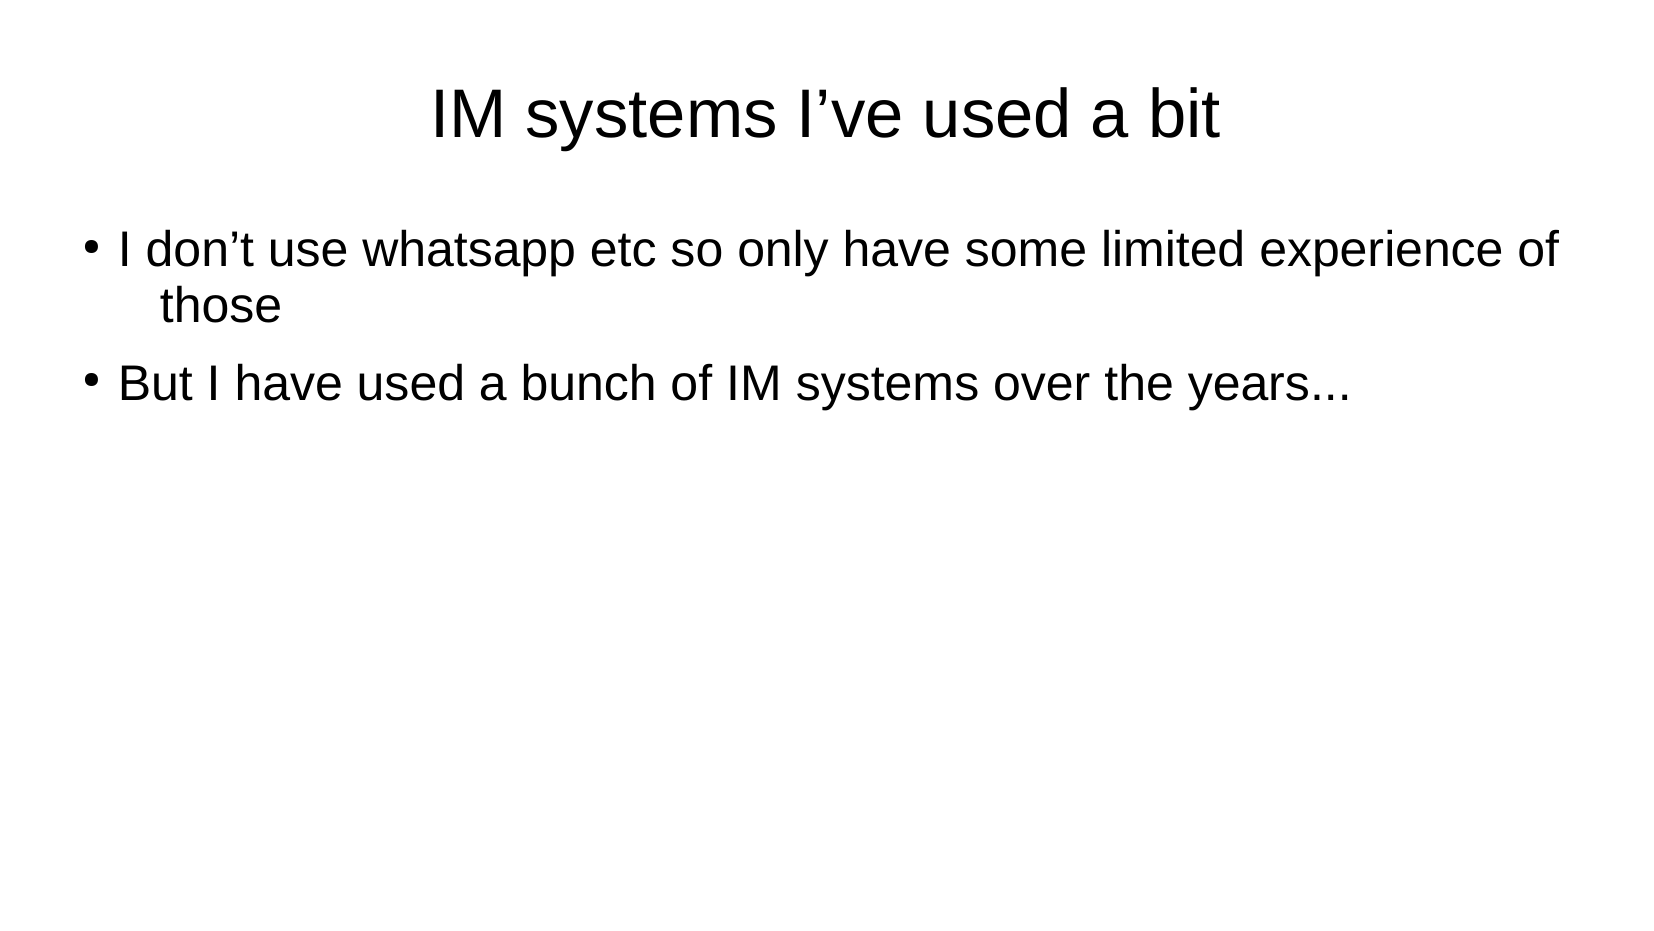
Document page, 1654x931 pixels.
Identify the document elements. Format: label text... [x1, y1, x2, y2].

list I don’t use whatsapp etc so only have some limited experience of those But I have used a bunch of IM systems over the years... [82, 217, 1569, 756]
title IM systems I’ve used a bit [82, 37, 1569, 192]
